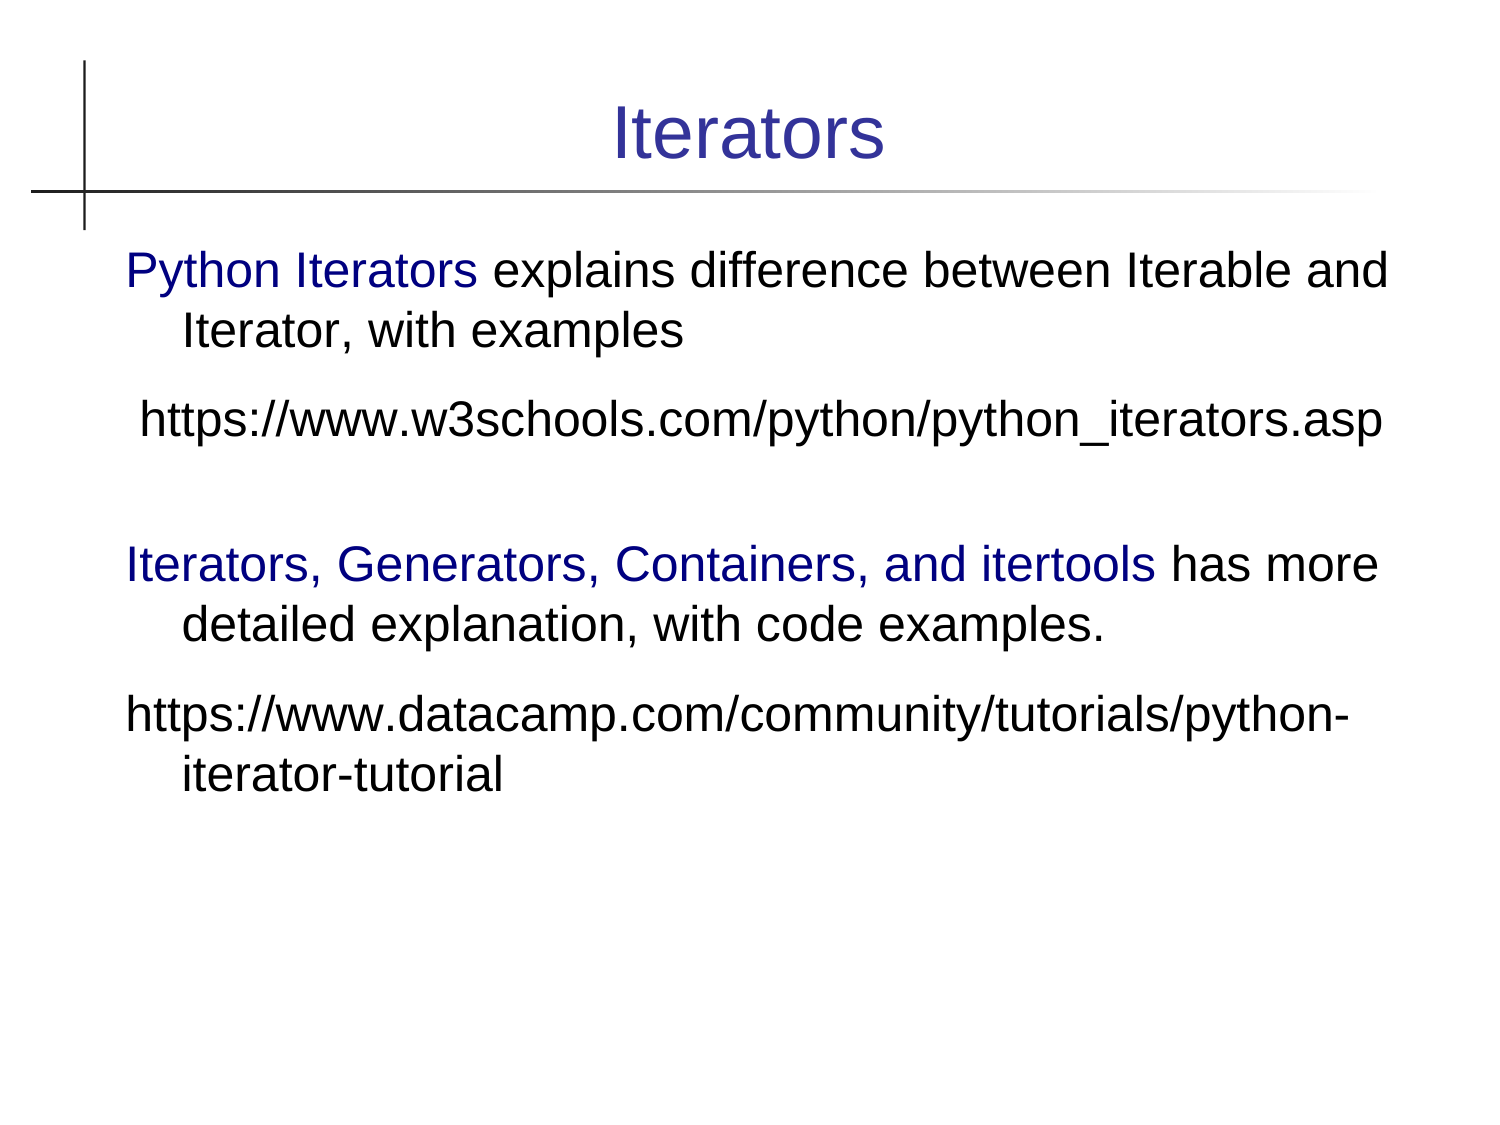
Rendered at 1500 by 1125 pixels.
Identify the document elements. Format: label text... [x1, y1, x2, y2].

title Iterators [100, 42, 1397, 182]
list Python Iterators explains difference between Iterable and Iterator, with examples https://www.w3schools.com/python/python_iterators.asp Iterators, Generators, Containers, and itertools has more detailed explanation, with code examples. https://www.datacamp.com/community/tutorials/python-iterator-tutorial [110, 229, 1408, 1036]
